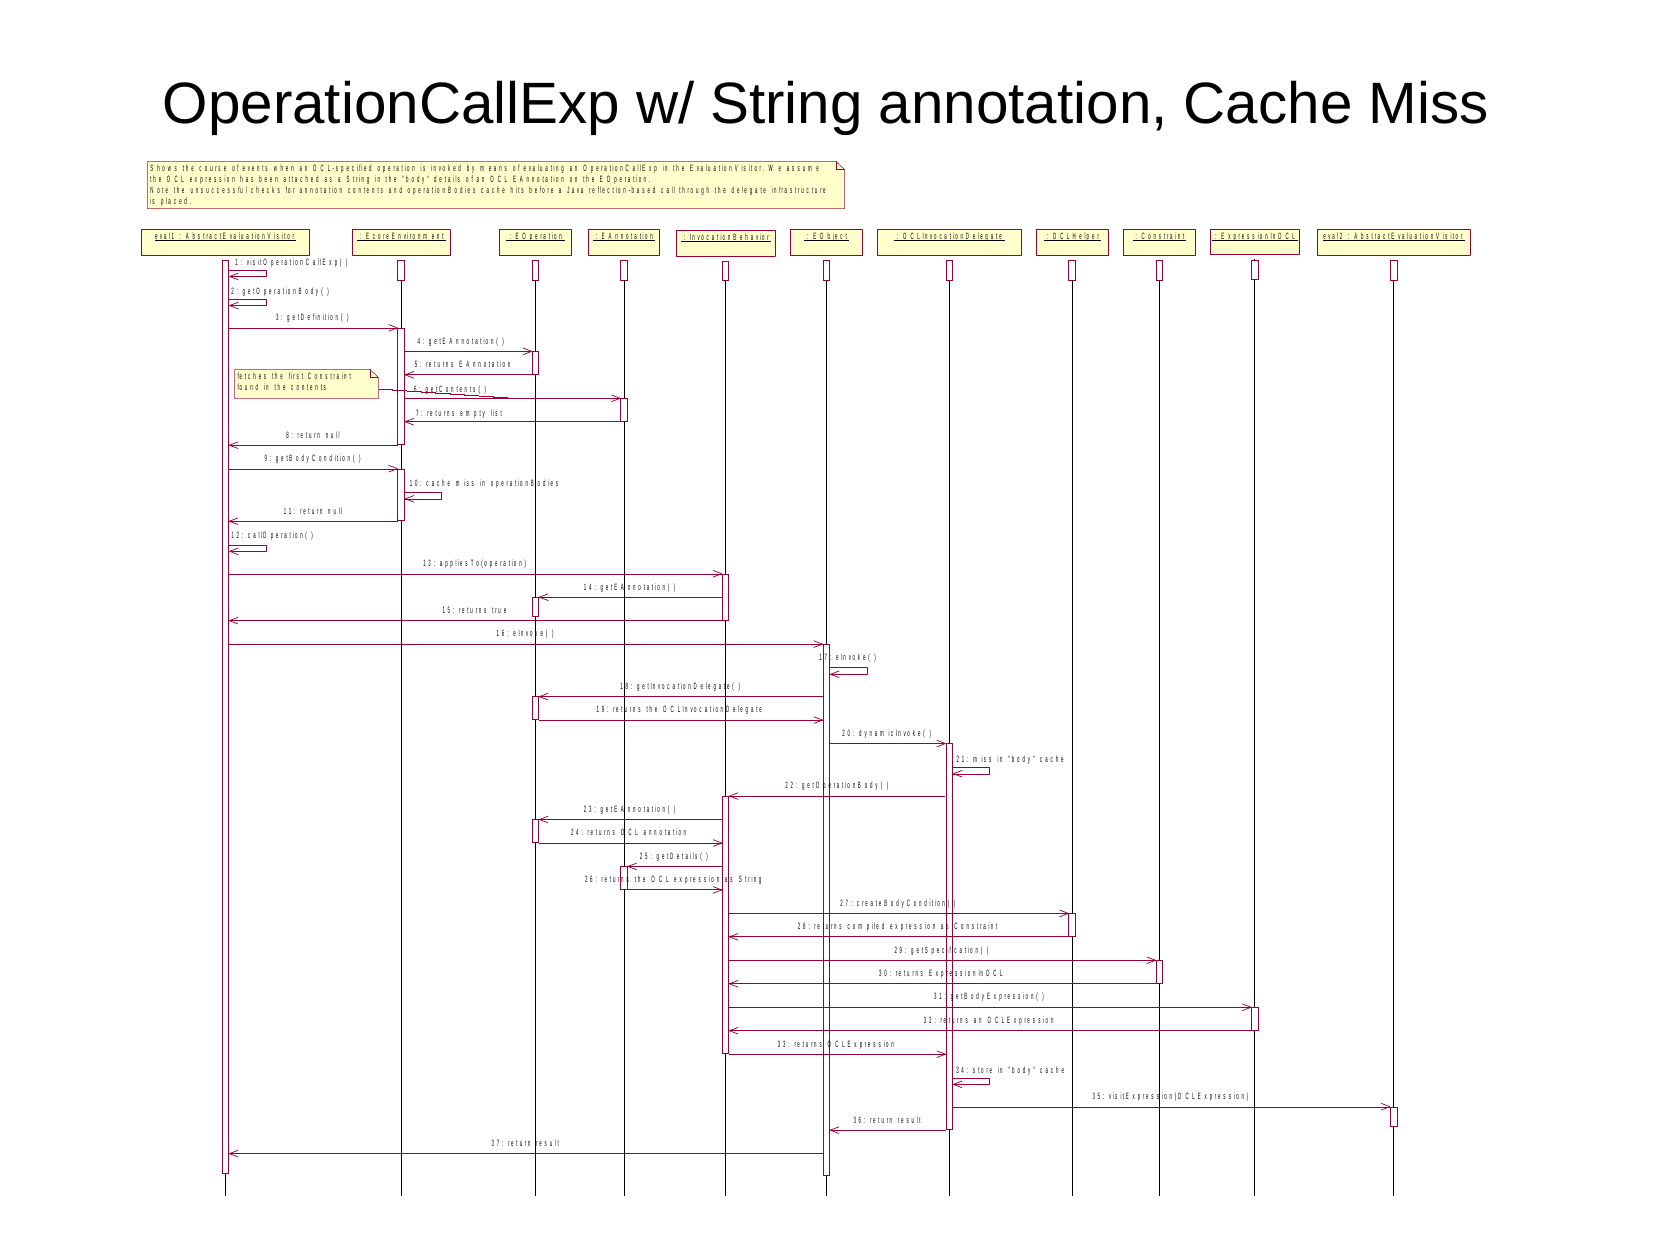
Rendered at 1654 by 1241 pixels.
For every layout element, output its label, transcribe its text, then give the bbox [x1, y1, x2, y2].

picture [75, 108, 1538, 1241]
title OperationCallExp w/ String annotation, Cache Miss [82, 56, 1571, 151]
